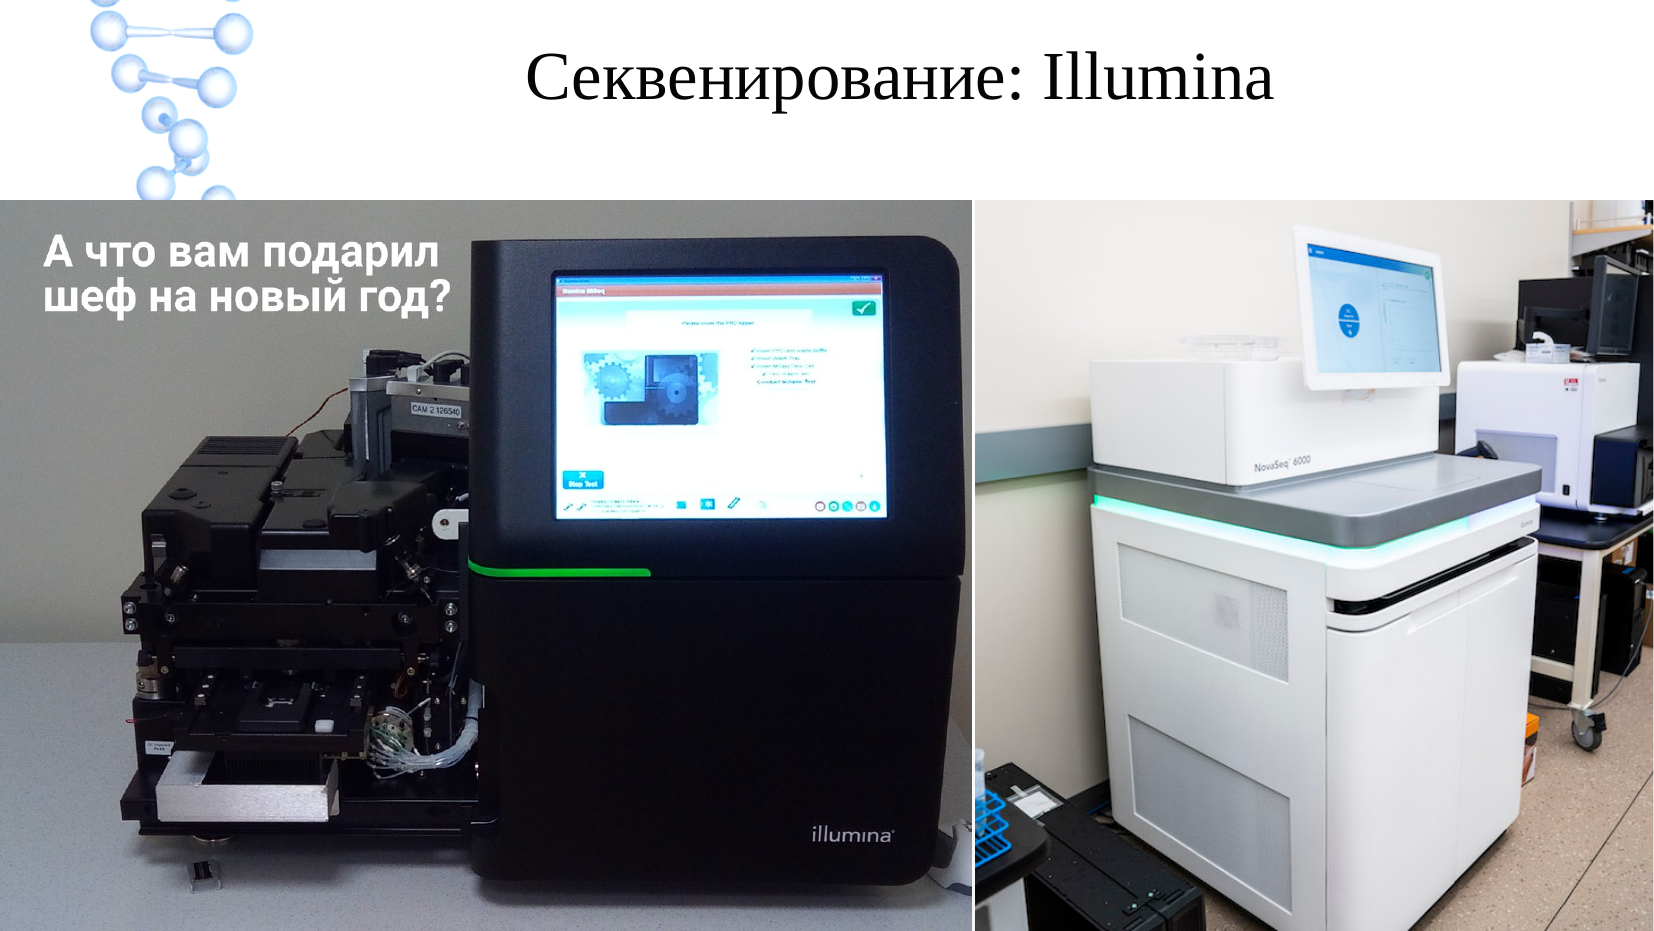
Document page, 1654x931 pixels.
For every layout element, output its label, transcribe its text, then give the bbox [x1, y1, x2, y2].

title Секвенирование: Illumina [236, 0, 1565, 154]
picture [0, 0, 1654, 931]
